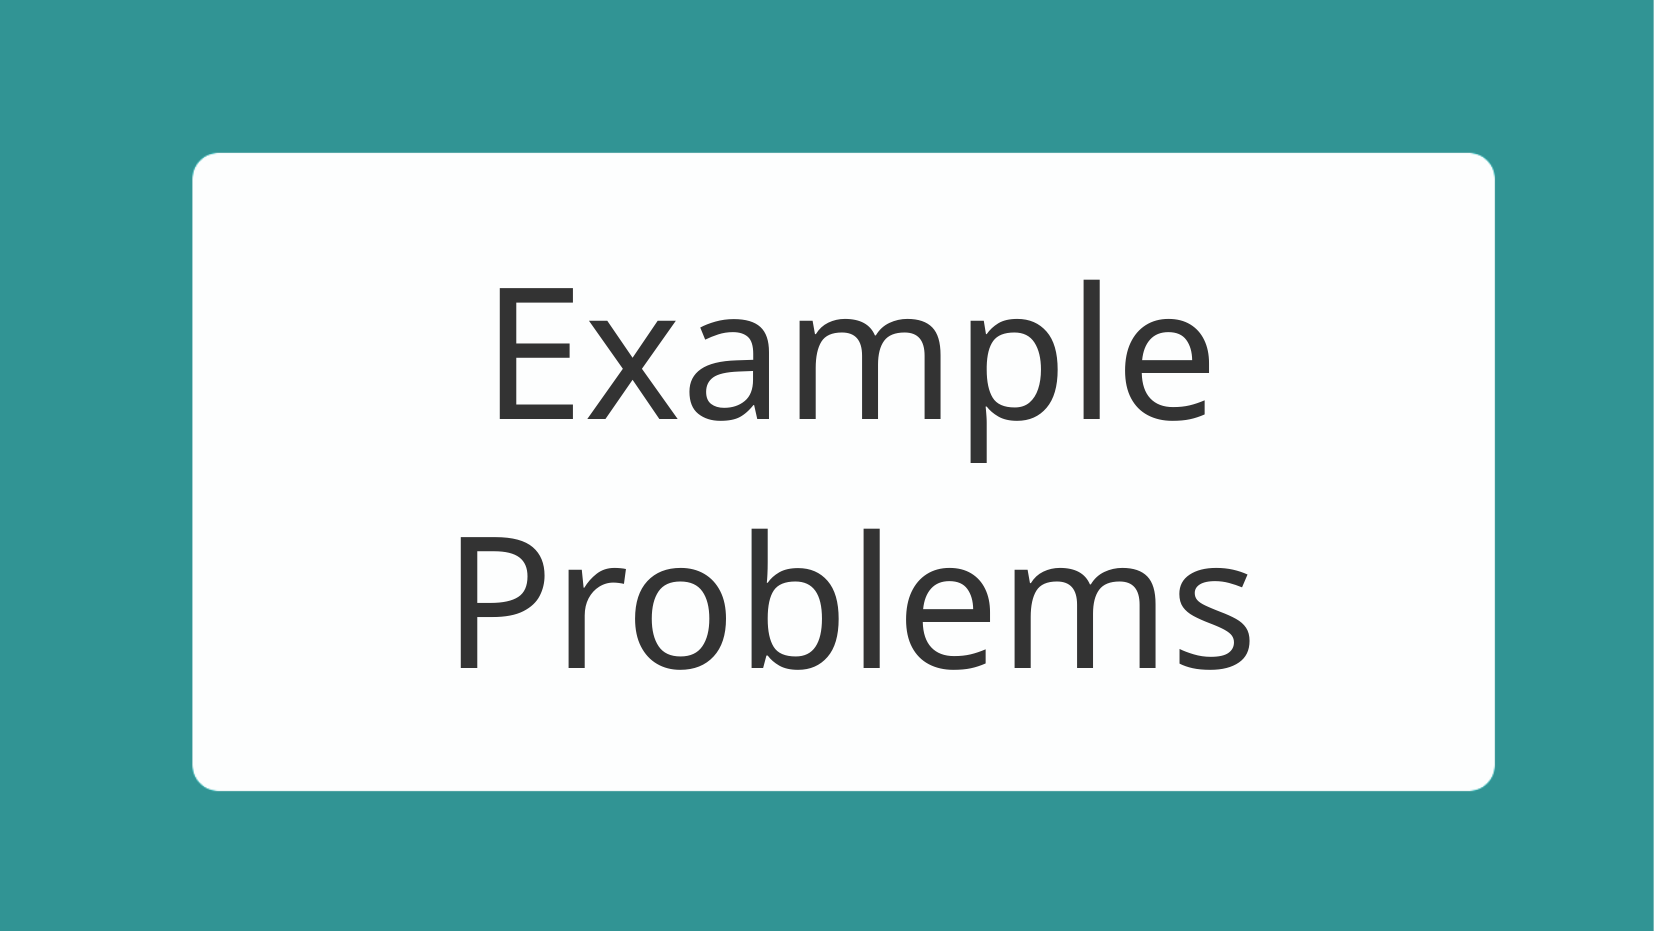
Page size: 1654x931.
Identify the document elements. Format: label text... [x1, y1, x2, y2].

title Example Problems [226, 172, 1477, 773]
picture [0, 0, 1654, 931]
